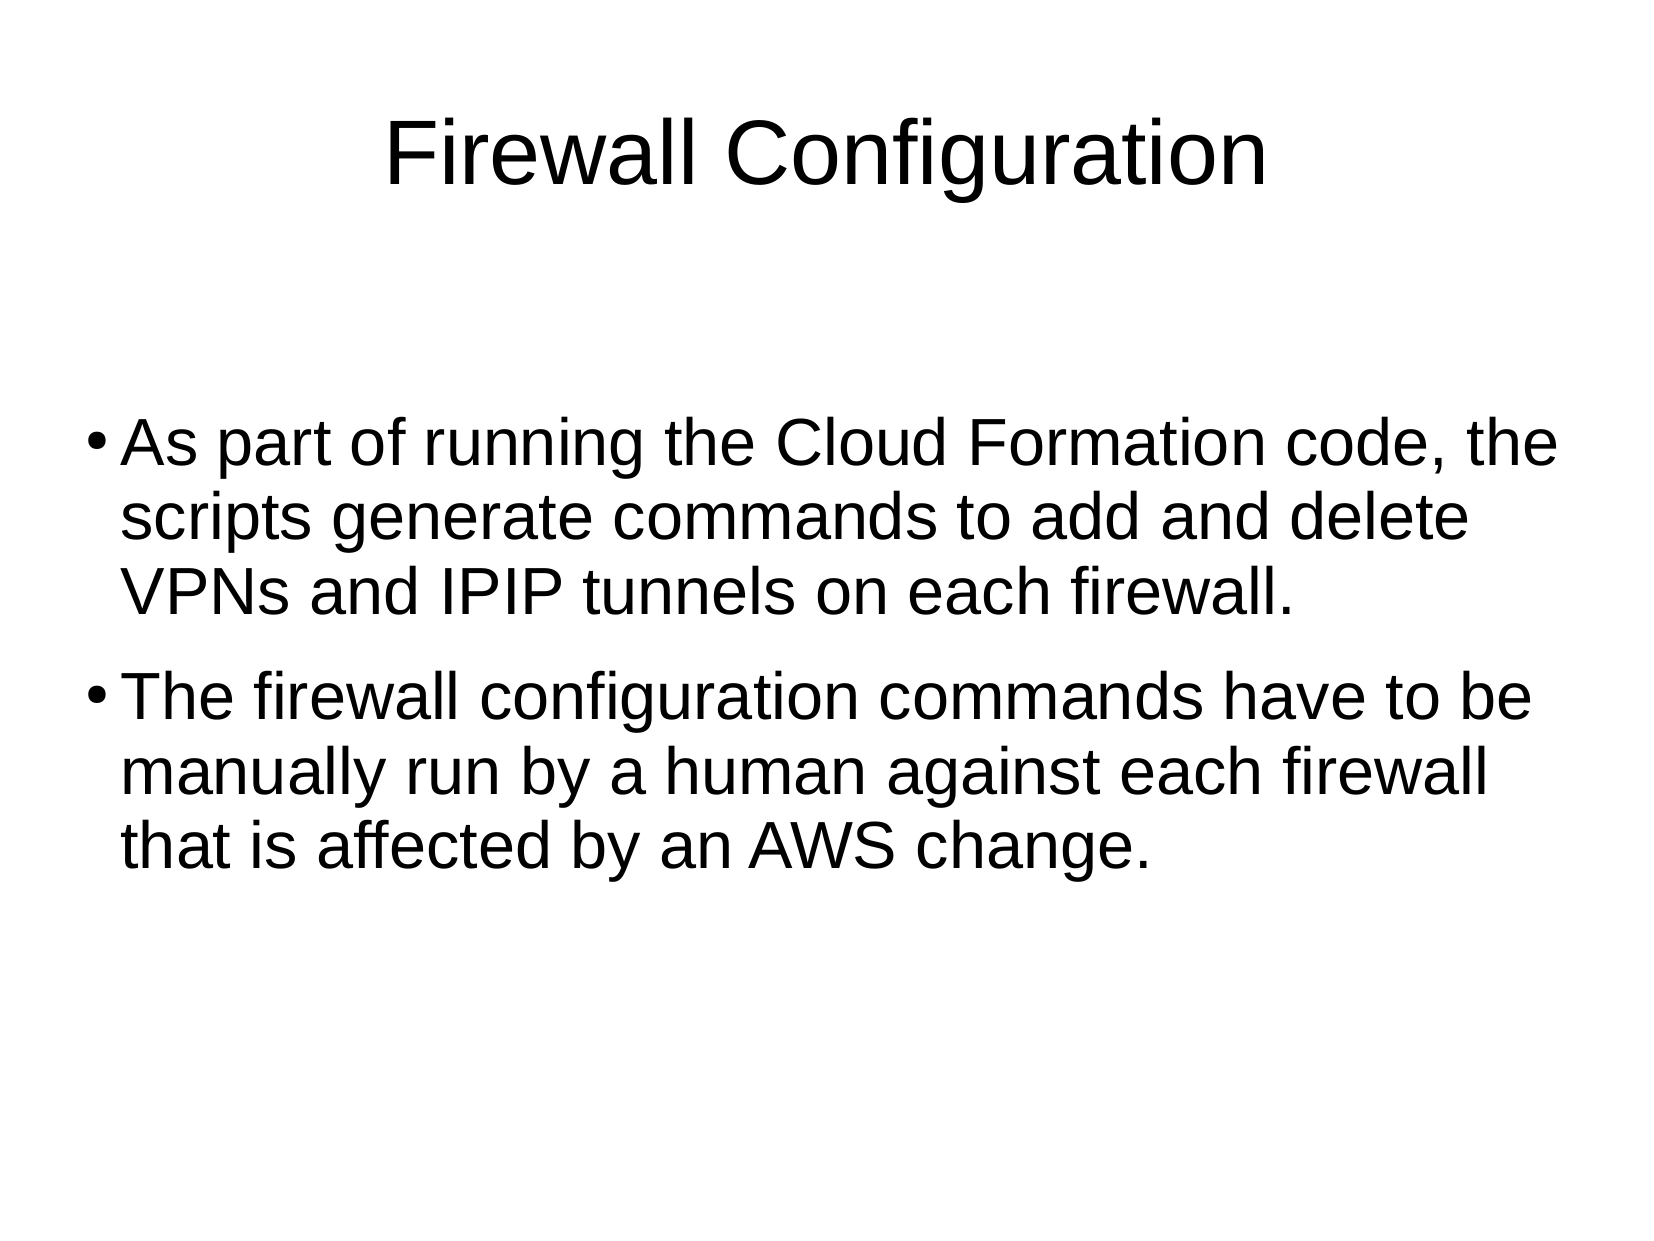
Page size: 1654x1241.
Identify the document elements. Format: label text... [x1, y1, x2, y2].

subtitle As part of running the Cloud Formation code, the scripts generate commands to add and delete VPNs and IPIP tunnels on each firewall. The firewall configuration commands have to be manually run by a human against each firewall that is affected by an AWS change. [85, 284, 1574, 1004]
title Firewall Configuration [82, 49, 1571, 257]
